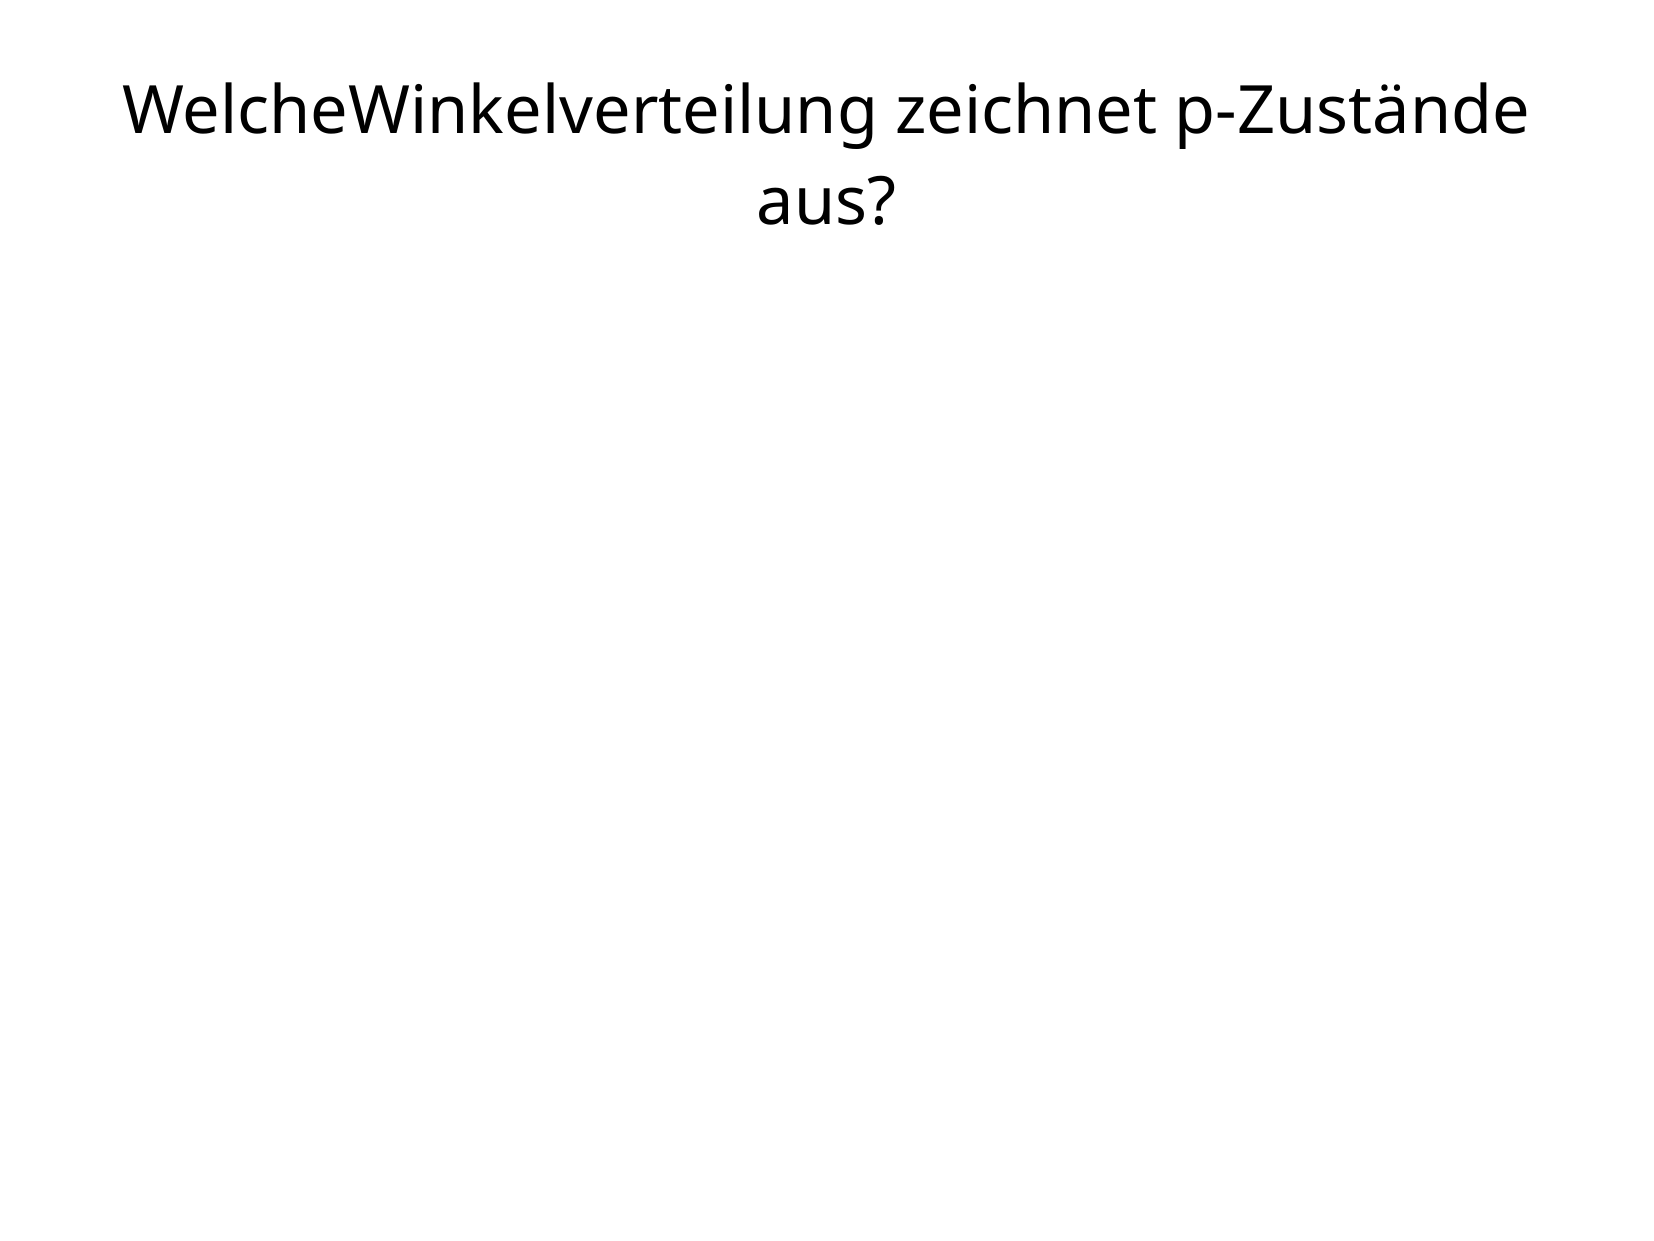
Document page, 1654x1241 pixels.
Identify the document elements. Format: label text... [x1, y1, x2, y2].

title WelcheWinkelverteilung zeichnet p-Zustände aus? [82, 49, 1571, 257]
